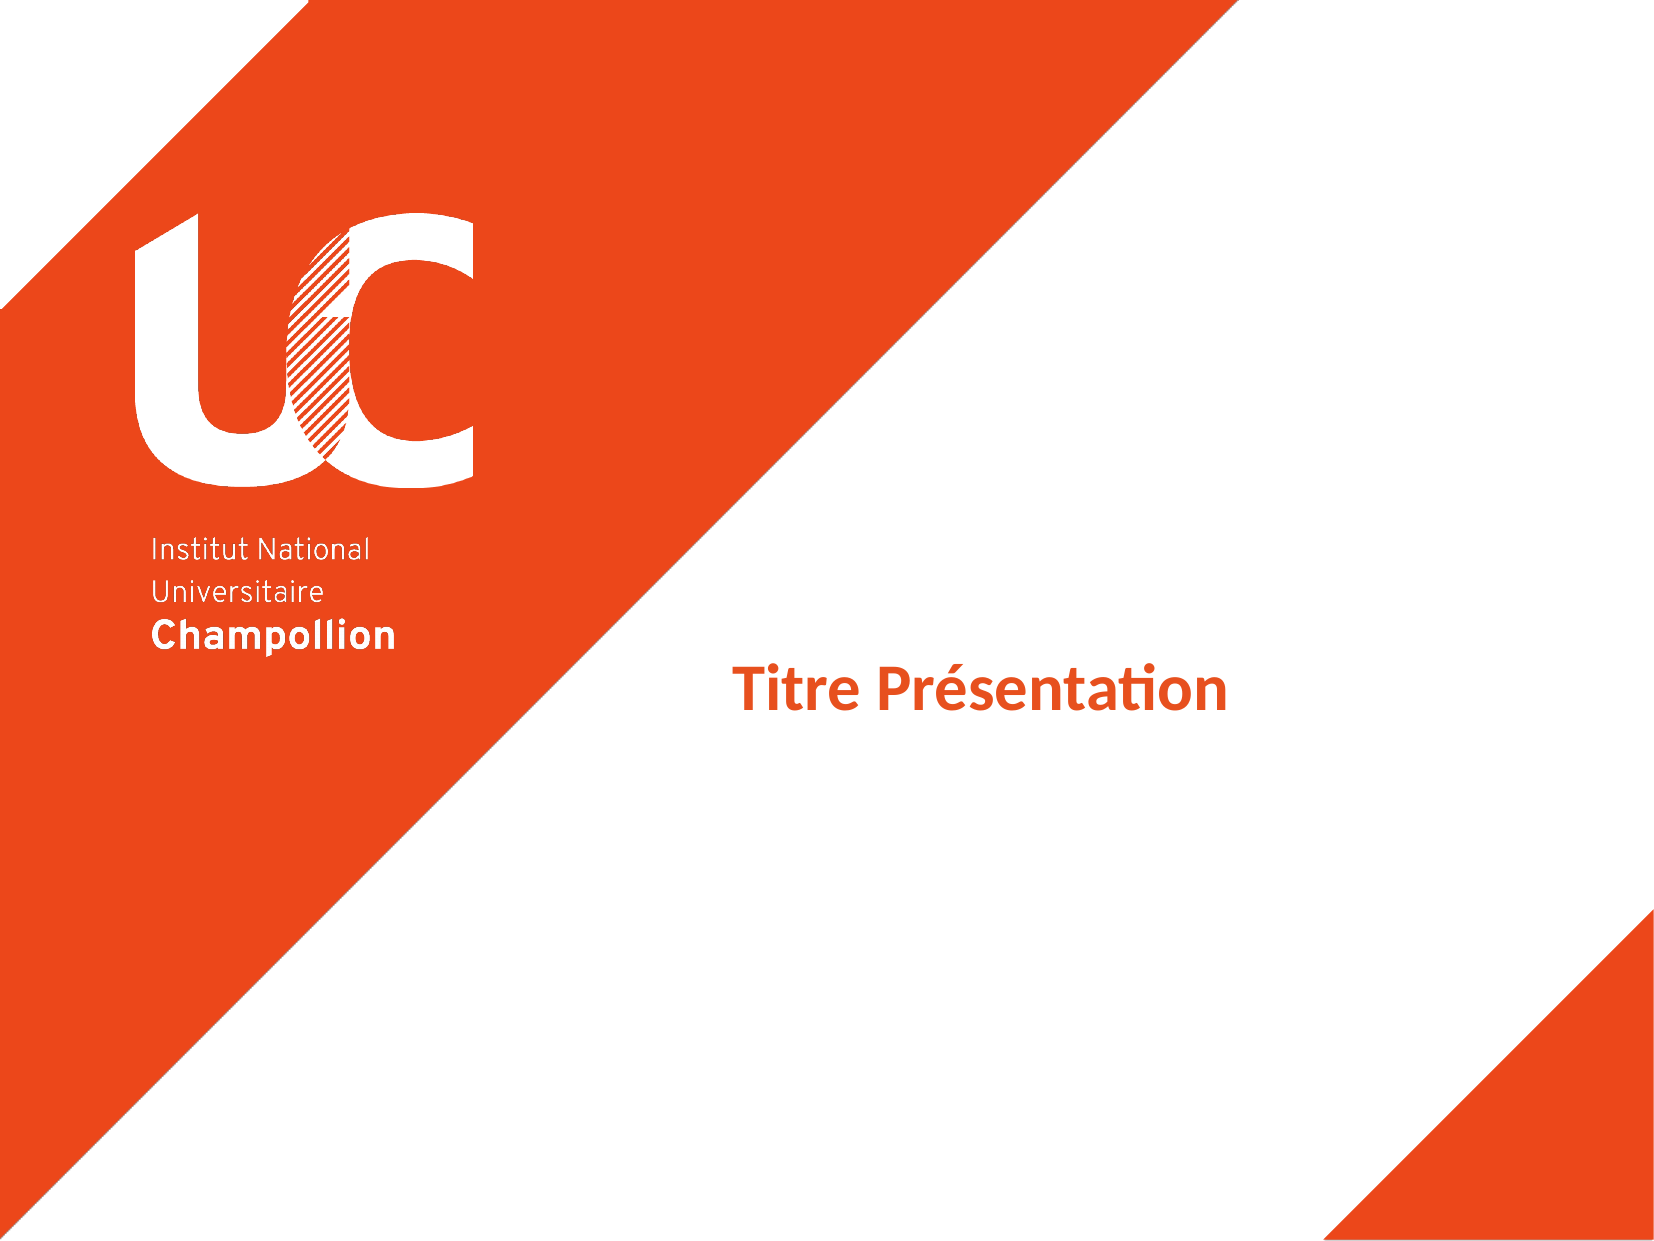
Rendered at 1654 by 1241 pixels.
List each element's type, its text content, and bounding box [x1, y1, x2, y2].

title Titre Présentation [732, 590, 1418, 798]
picture [0, 0, 1239, 1241]
